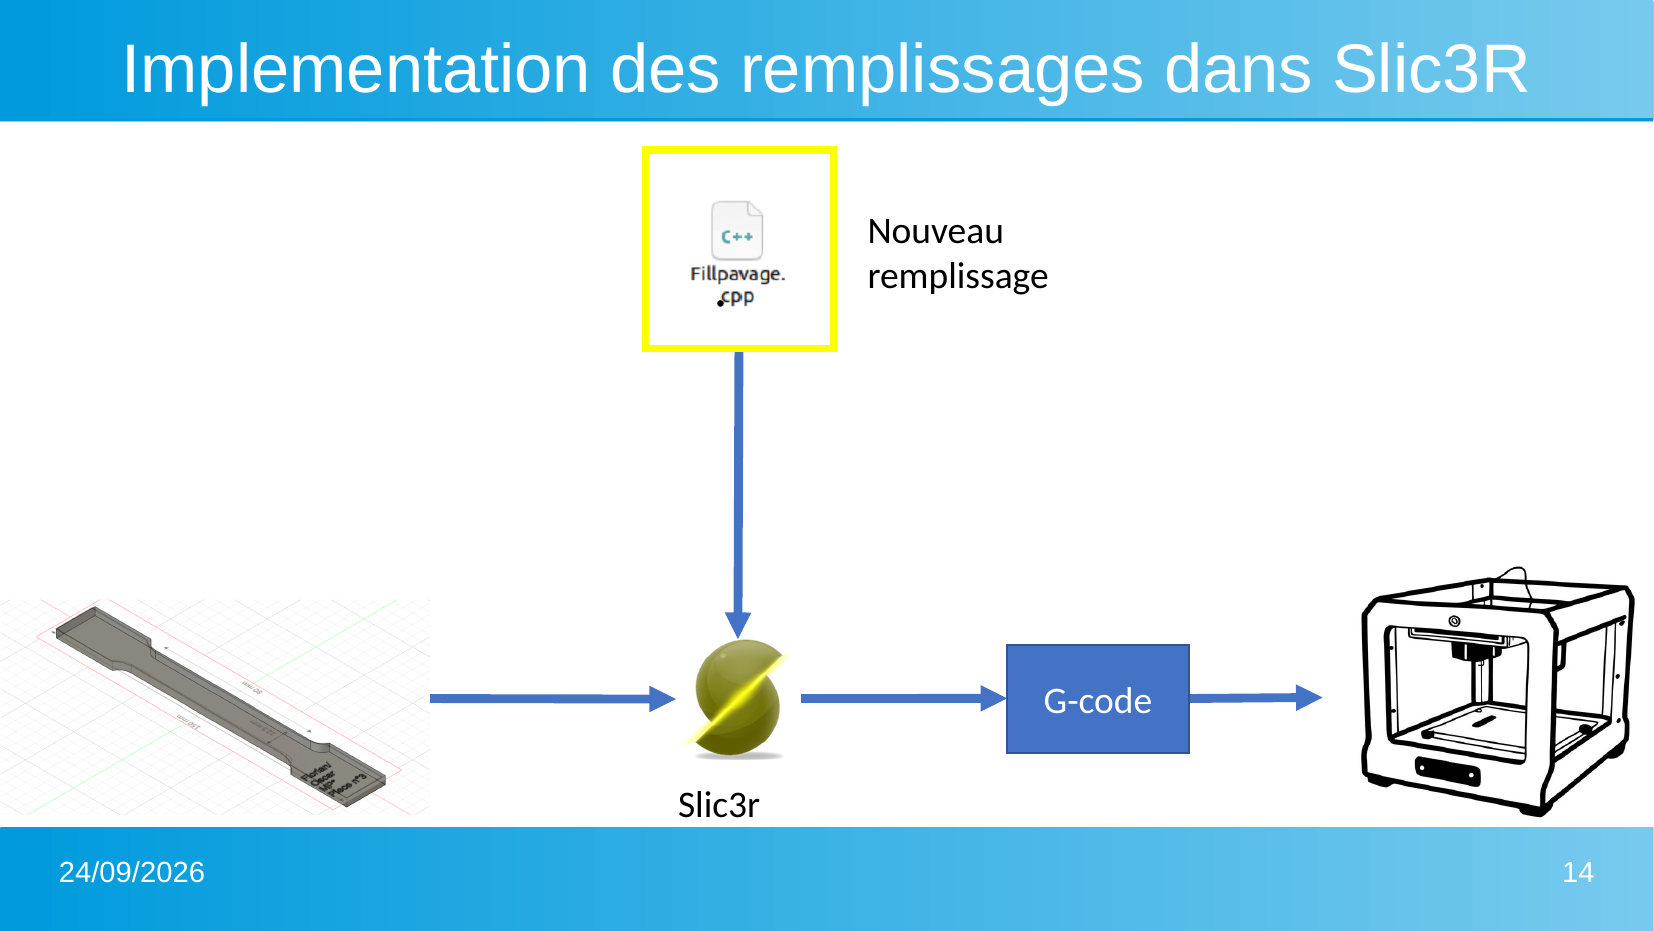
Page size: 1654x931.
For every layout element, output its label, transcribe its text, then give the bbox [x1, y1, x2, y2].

picture [675, 639, 802, 760]
text_box Nouveau remplissage [852, 198, 1119, 304]
picture [687, 186, 794, 314]
title Implementation des remplissages dans Slic3R [59, 29, 1595, 108]
picture [1342, 551, 1651, 826]
picture [0, 600, 430, 815]
text_box Slic3r [663, 772, 927, 833]
text_box G-code [1007, 644, 1189, 754]
